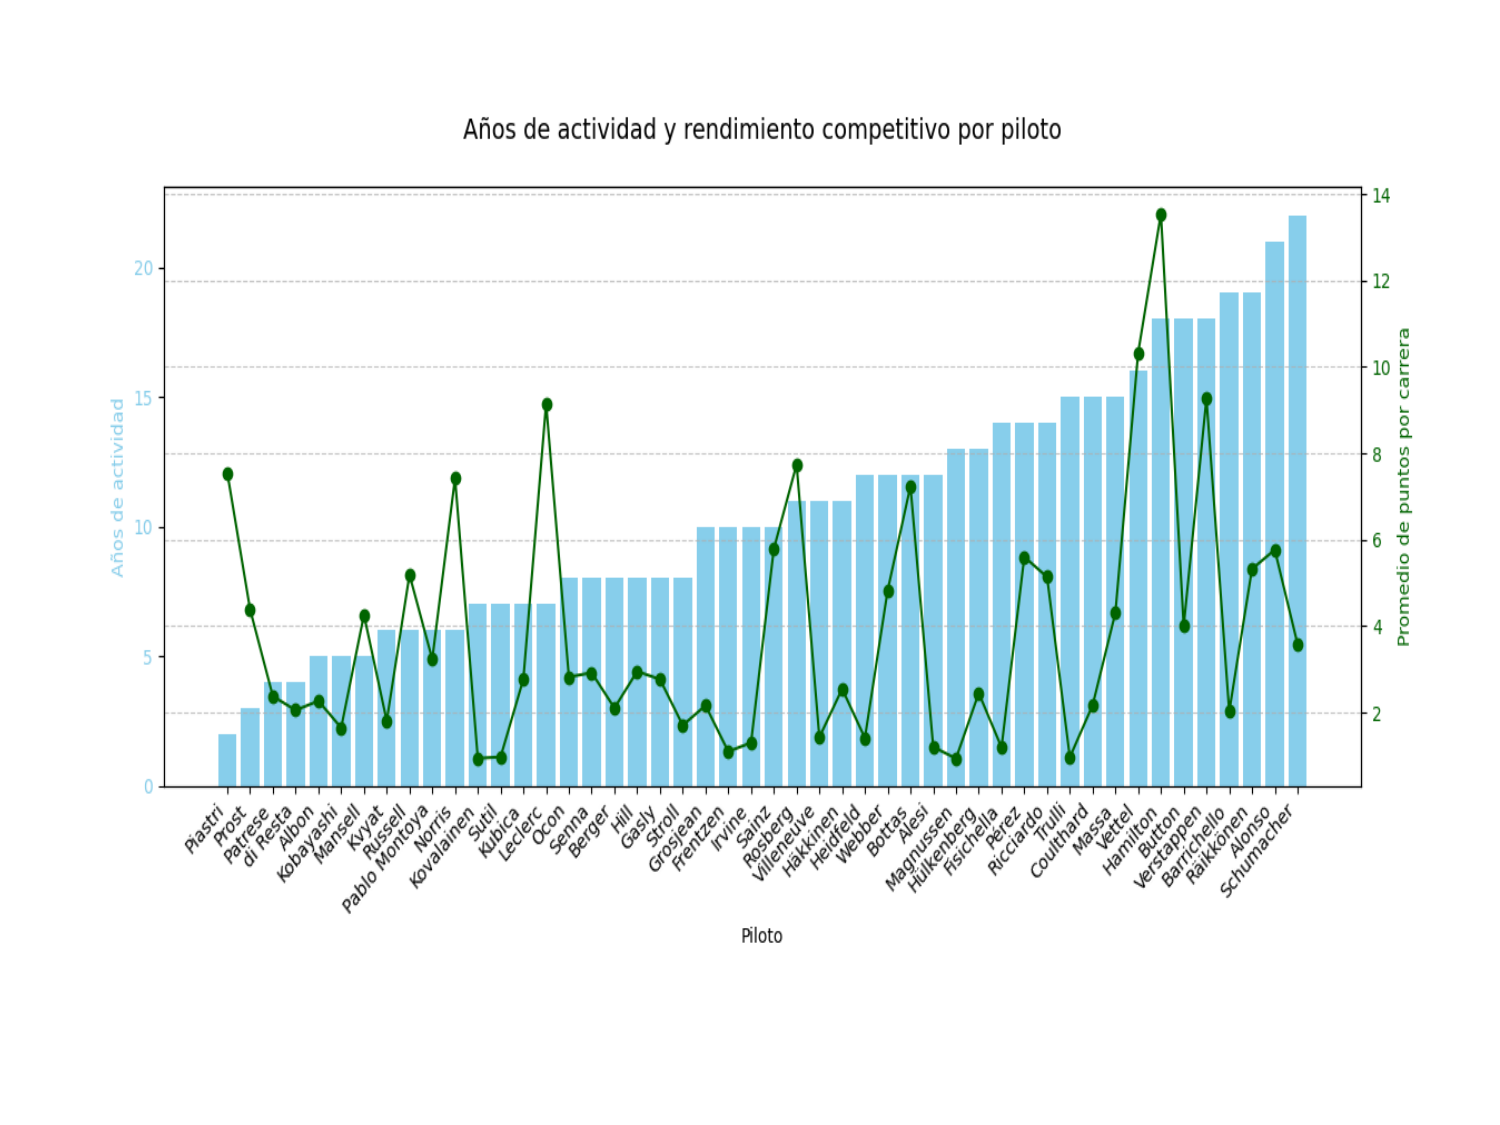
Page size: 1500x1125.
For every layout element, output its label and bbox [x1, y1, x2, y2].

title [75, 45, 1425, 233]
picture [95, 100, 1430, 969]
